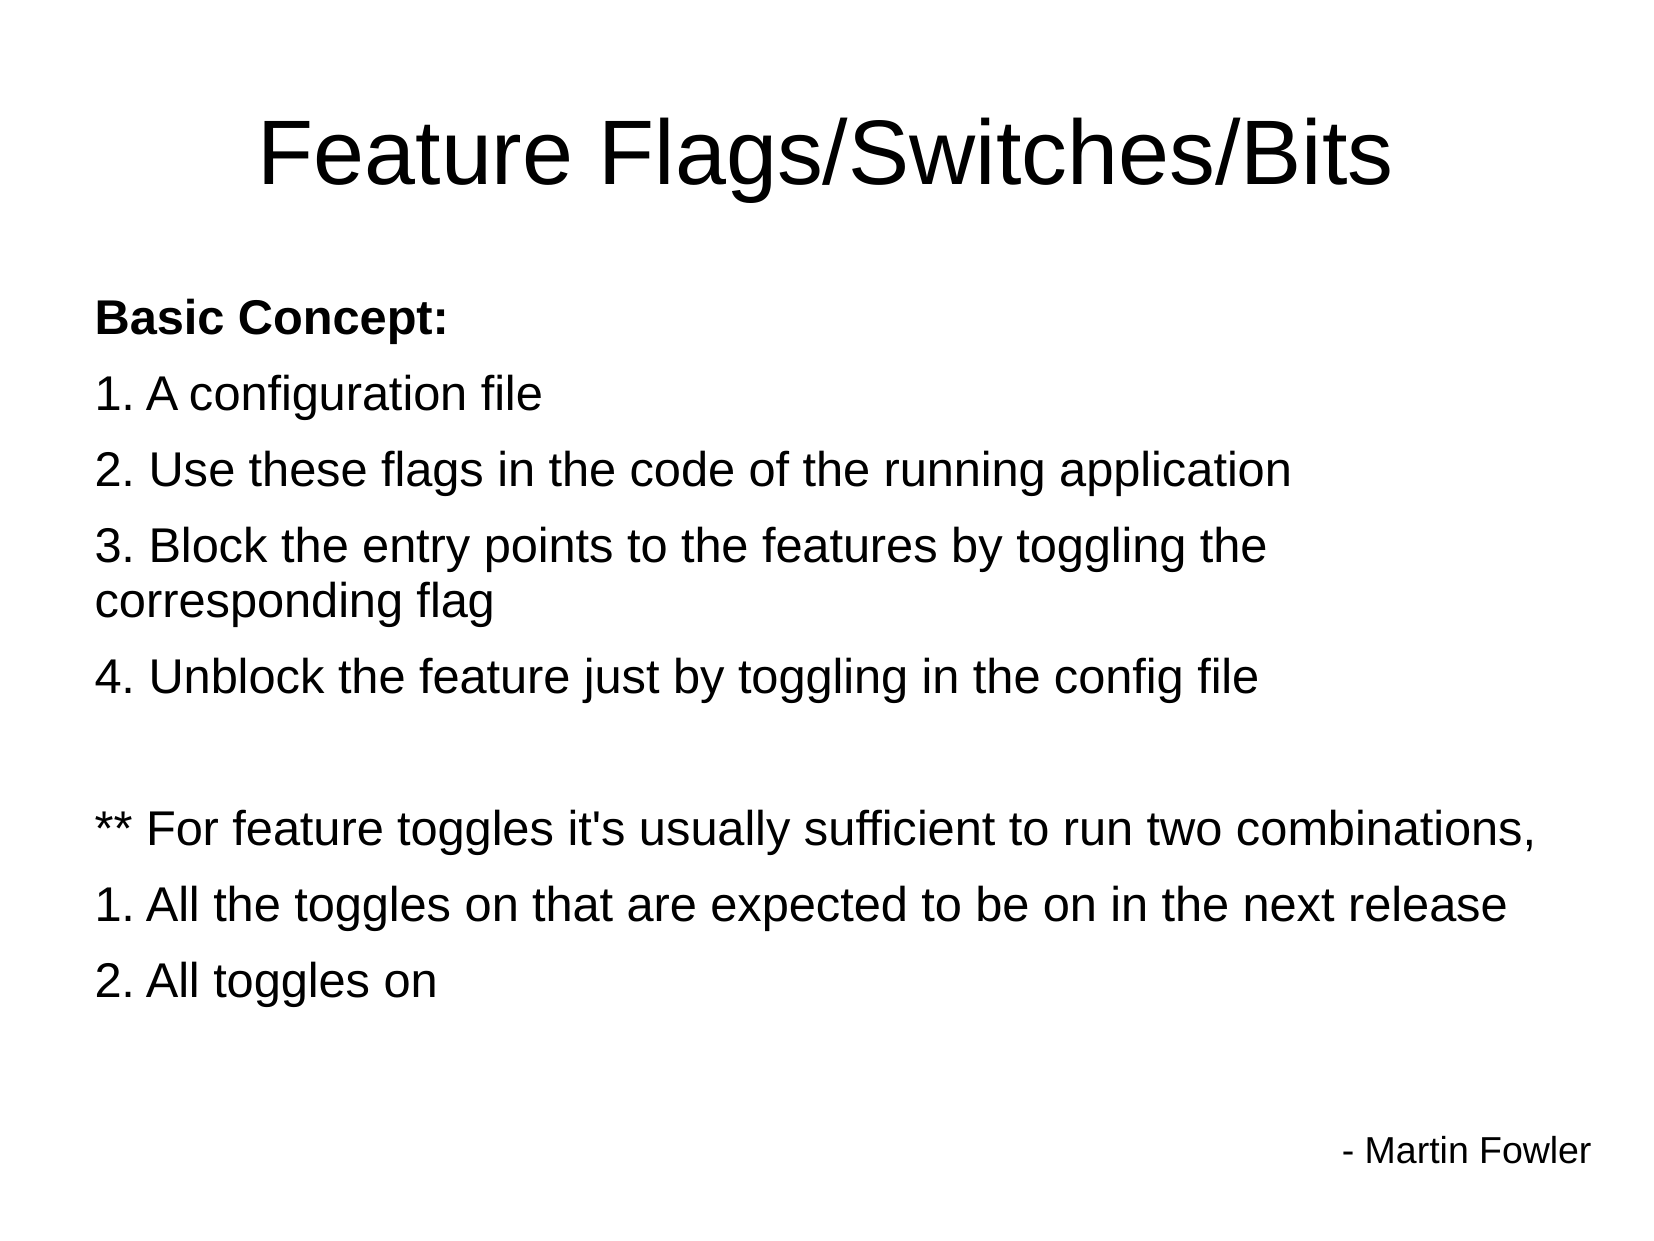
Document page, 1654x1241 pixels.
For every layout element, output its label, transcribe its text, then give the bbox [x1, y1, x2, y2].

text_box - Martin Fowler [826, 1122, 1607, 1179]
title Feature Flags/Switches/Bits [82, 49, 1571, 257]
list Basic Concept: 1. A configuration file 2. Use these flags in the code of the running application 3. Block the entry points to the features by toggling the corresponding flag 4. Unblock the feature just by toggling in the config file ** For feature toggles it's usually sufficient to run two combinations, 1. All the toggles on that are expected to be on in the next release 2. All toggles on [94, 290, 1583, 1010]
